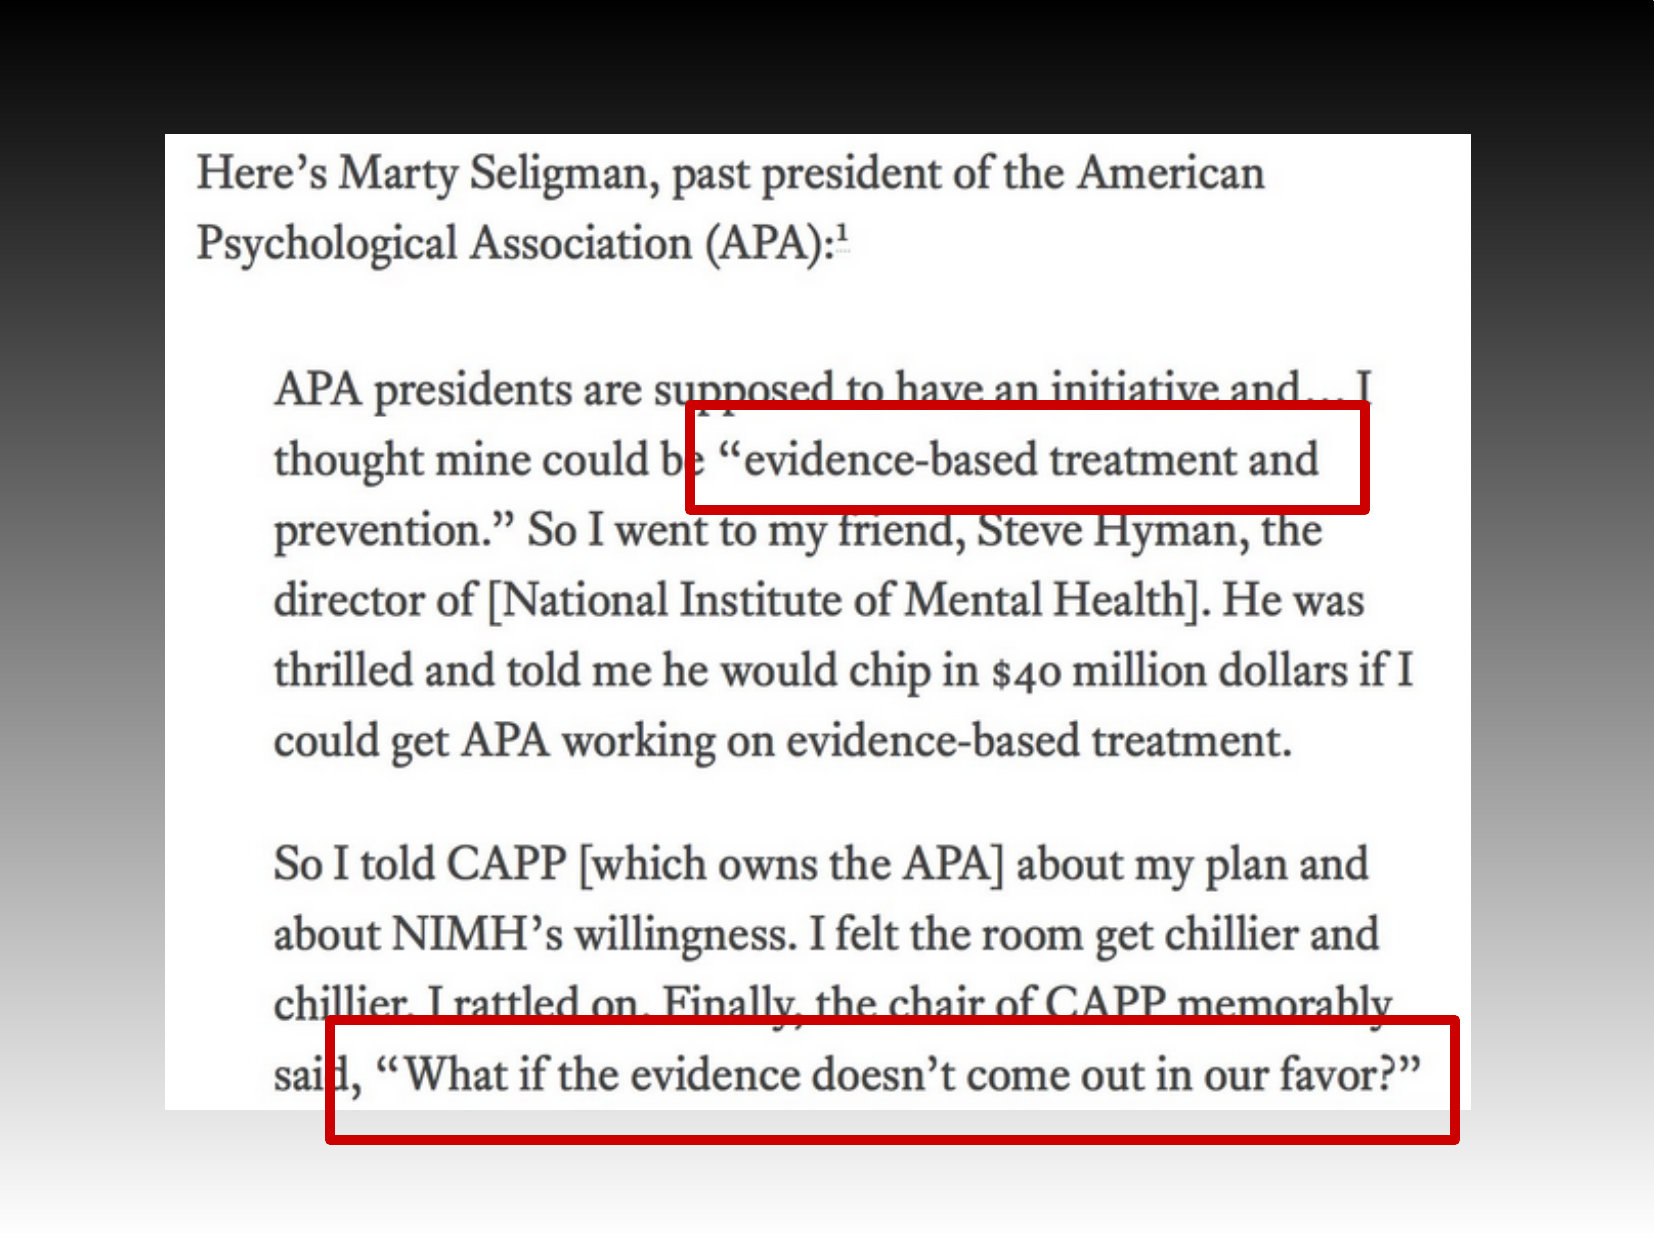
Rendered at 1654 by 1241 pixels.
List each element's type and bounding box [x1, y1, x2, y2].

picture [335, 1025, 1450, 1111]
picture [165, 134, 1471, 1111]
